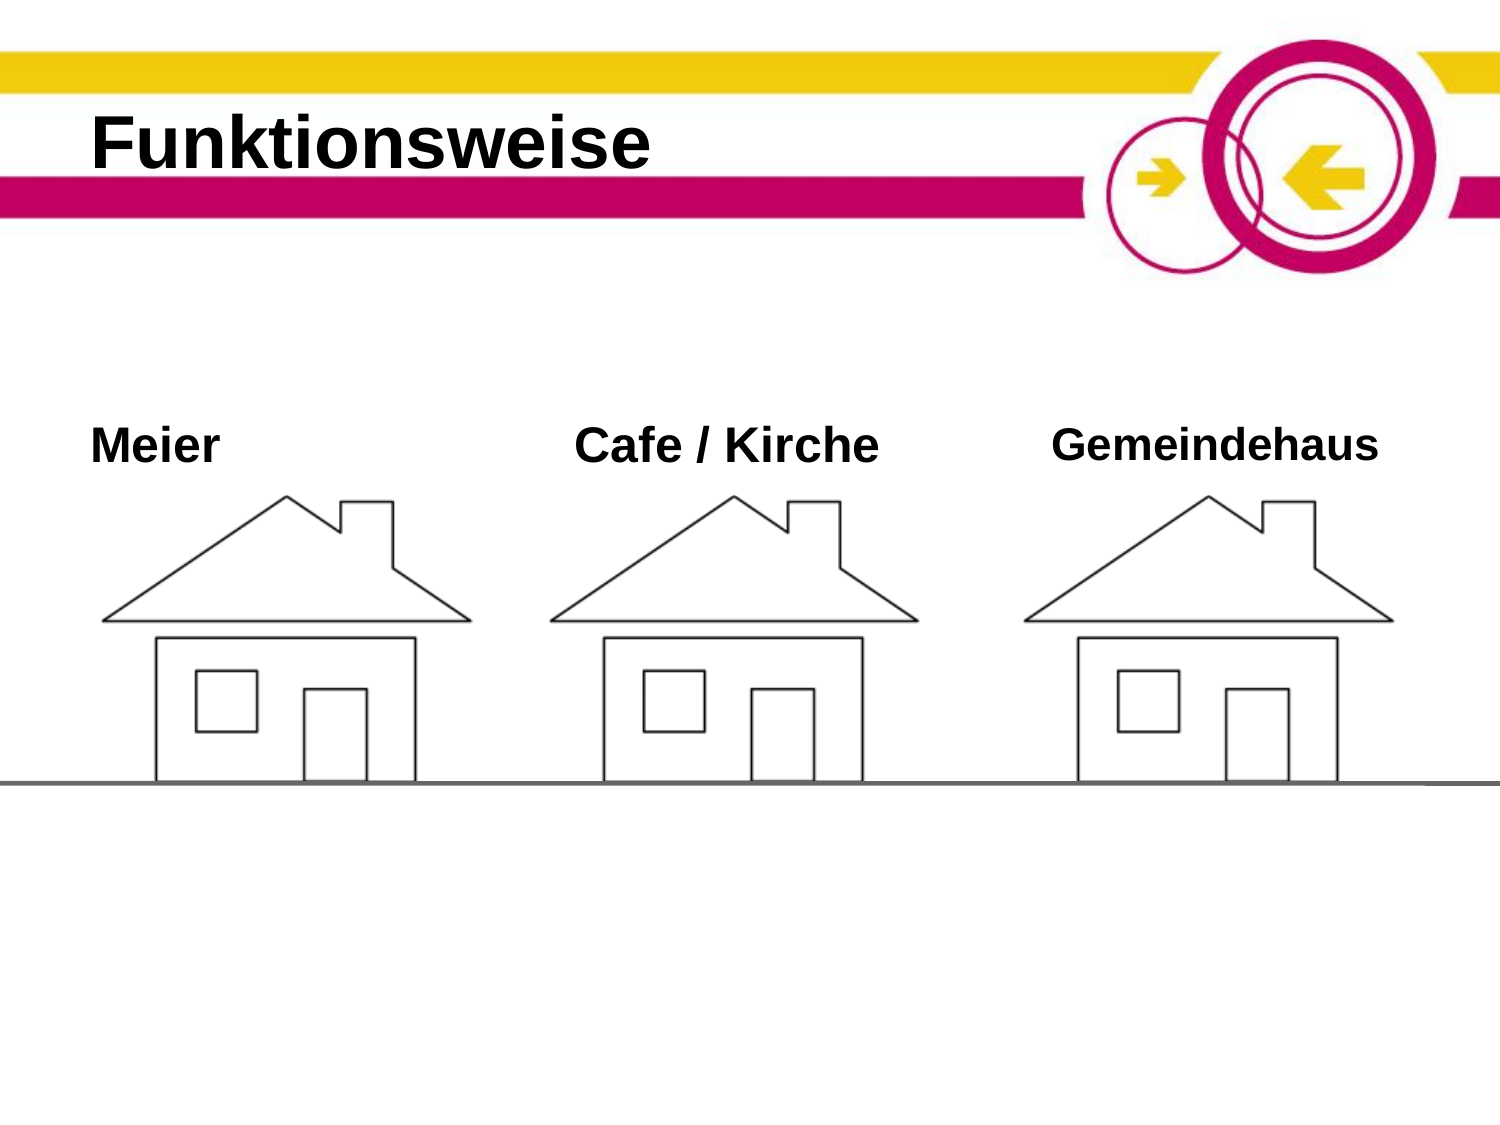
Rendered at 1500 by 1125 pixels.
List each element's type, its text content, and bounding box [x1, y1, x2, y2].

picture [549, 495, 920, 781]
text_box Meier [75, 397, 383, 485]
picture [101, 495, 473, 781]
text_box Funktionsweise [75, 11, 1425, 200]
picture [1023, 495, 1395, 781]
text_box Cafe / Kirche [559, 397, 957, 485]
text_box Gemeindehaus [1036, 397, 1406, 485]
